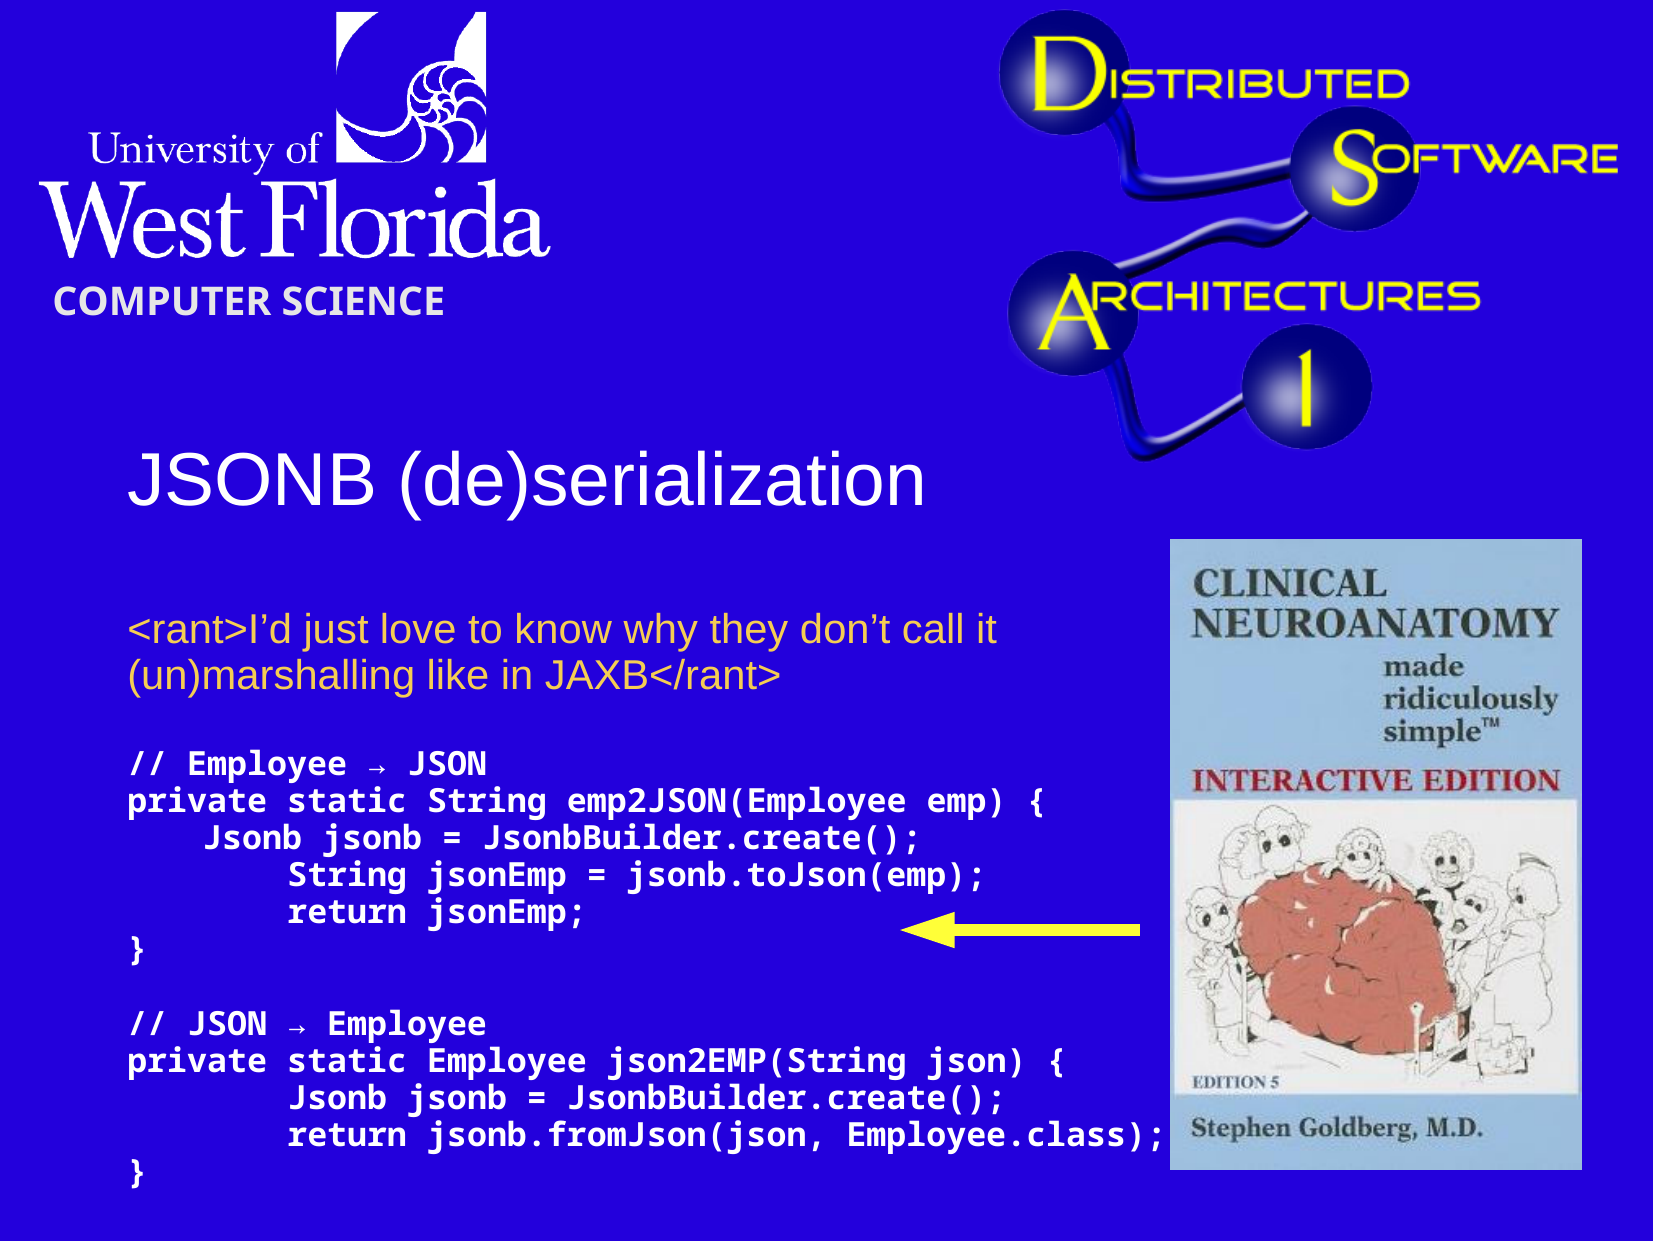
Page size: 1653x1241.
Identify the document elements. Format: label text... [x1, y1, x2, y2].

picture [37, 0, 558, 262]
picture [910, 0, 1653, 506]
text_box COMPUTER SCIENCE [37, 262, 562, 333]
text_box JSONB (de)serialization <rant>I’d just love to know why they don’t call it (un)marshalling like in JAXB</rant> // Employee → JSON private static String emp2JSON(Employee emp) { Jsonb jsonb = JsonbBuilder.create(); String jsonEmp = jsonb.toJson(emp); return jsonEmp; } // JSON → Employee private static Employee json2EMP(String json) { Jsonb jsonb = JsonbBuilder.create(); return jsonb.fromJson(json, Employee.class); } [112, 426, 1455, 731]
picture [1170, 539, 1582, 1171]
